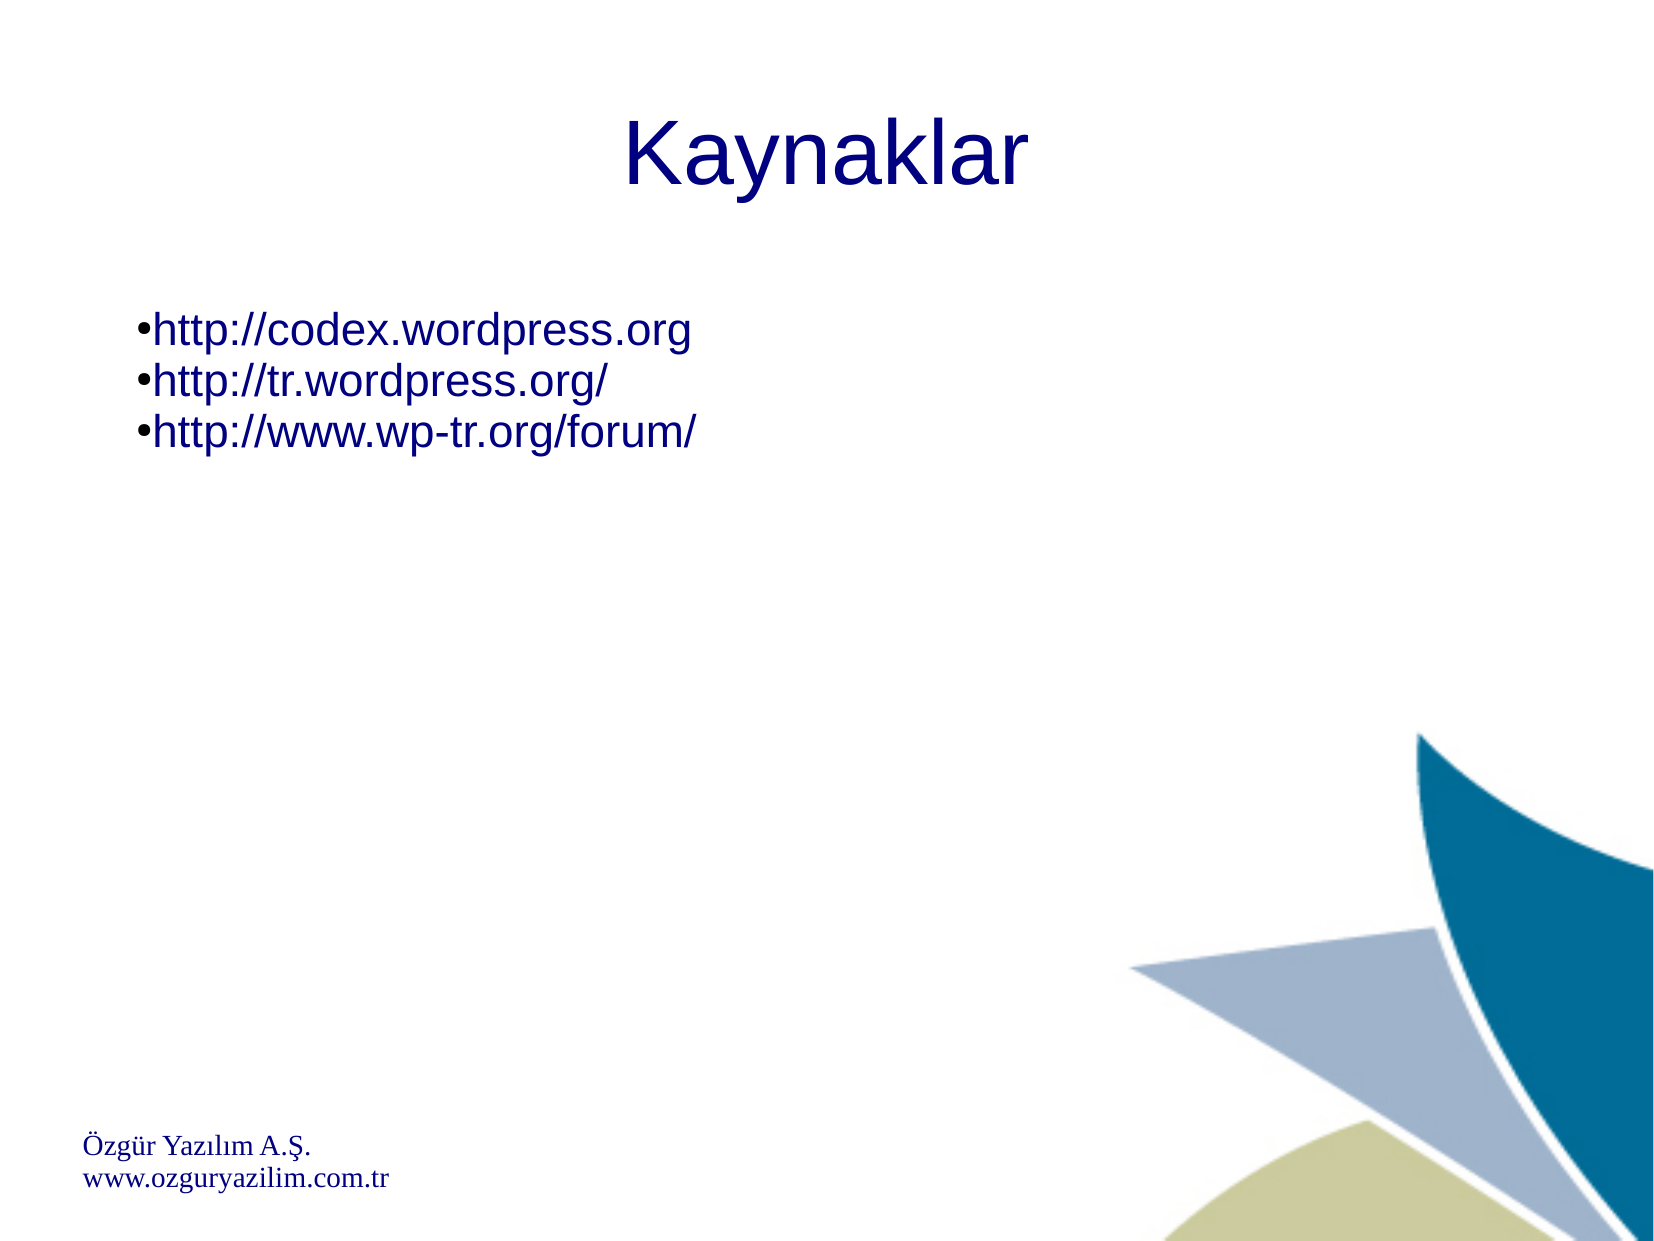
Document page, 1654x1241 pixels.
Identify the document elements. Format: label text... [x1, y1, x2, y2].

title Kaynaklar [82, 49, 1571, 257]
text_box http://codex.wordpress.org http://tr.wordpress.org/ http://www.wp-tr.org/forum/ [121, 296, 1359, 916]
picture [1062, 708, 1654, 1241]
